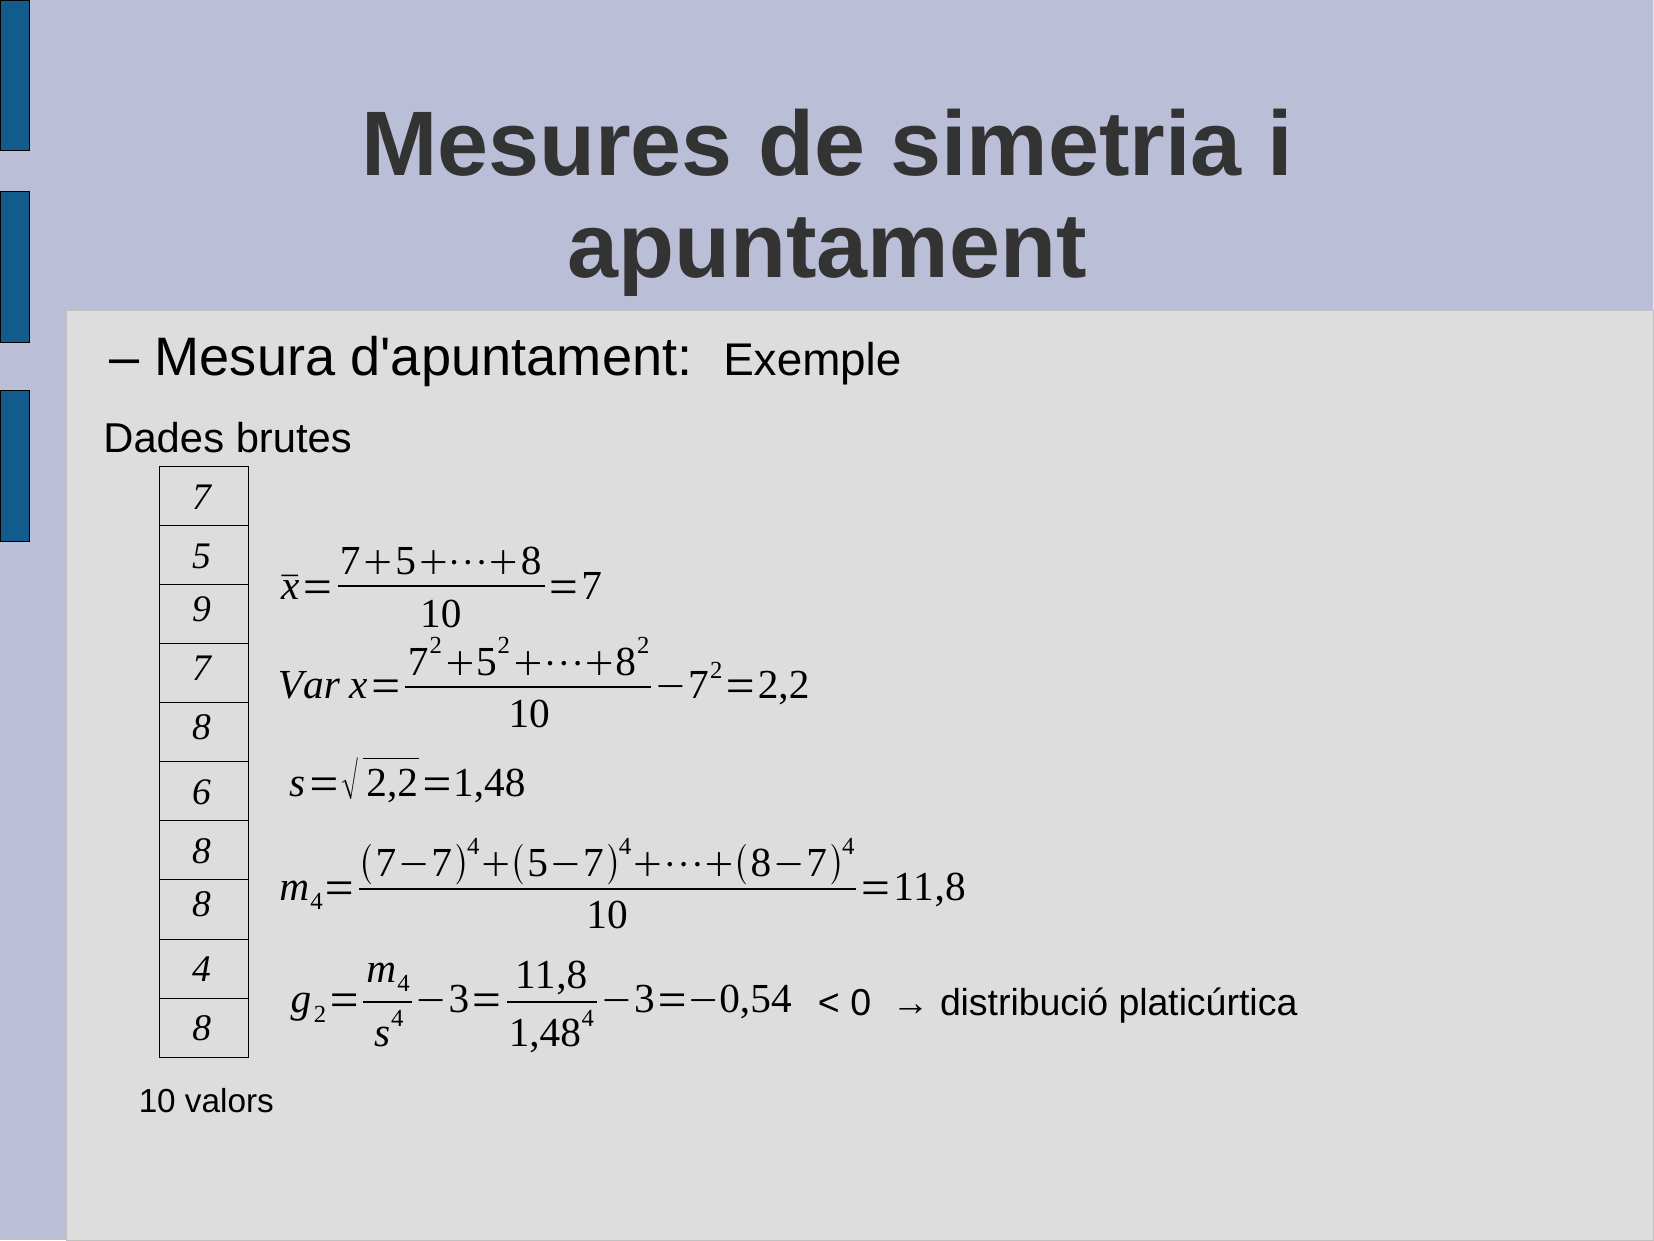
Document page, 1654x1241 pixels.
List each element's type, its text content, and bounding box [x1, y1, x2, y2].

title Mesures de simetria i apuntament [121, 91, 1534, 299]
text_box 8 [177, 822, 256, 880]
text_box 8 [177, 880, 248, 934]
text_box < 0 → distribució platicúrtica [803, 974, 1542, 1032]
text_box 4 [177, 940, 248, 998]
text_box 7 [177, 639, 256, 697]
text_box 6 [177, 763, 256, 821]
text_box 4 [249, 940, 256, 999]
text_box 8 [249, 999, 256, 1058]
text_box 7 [177, 468, 256, 526]
chart [271, 832, 972, 939]
text_box 5 [177, 527, 256, 580]
chart [271, 537, 817, 737]
text_box 8 [249, 880, 256, 934]
text_box 8 [177, 999, 248, 1057]
chart [281, 755, 533, 807]
text_box – Mesura d'apuntament: Exemple [94, 318, 1625, 395]
text_box Dades brutes [88, 407, 473, 470]
text_box 9 [177, 580, 256, 638]
text_box 8 [177, 698, 256, 756]
text_box 10 valors [124, 1074, 302, 1127]
chart [281, 944, 799, 1057]
